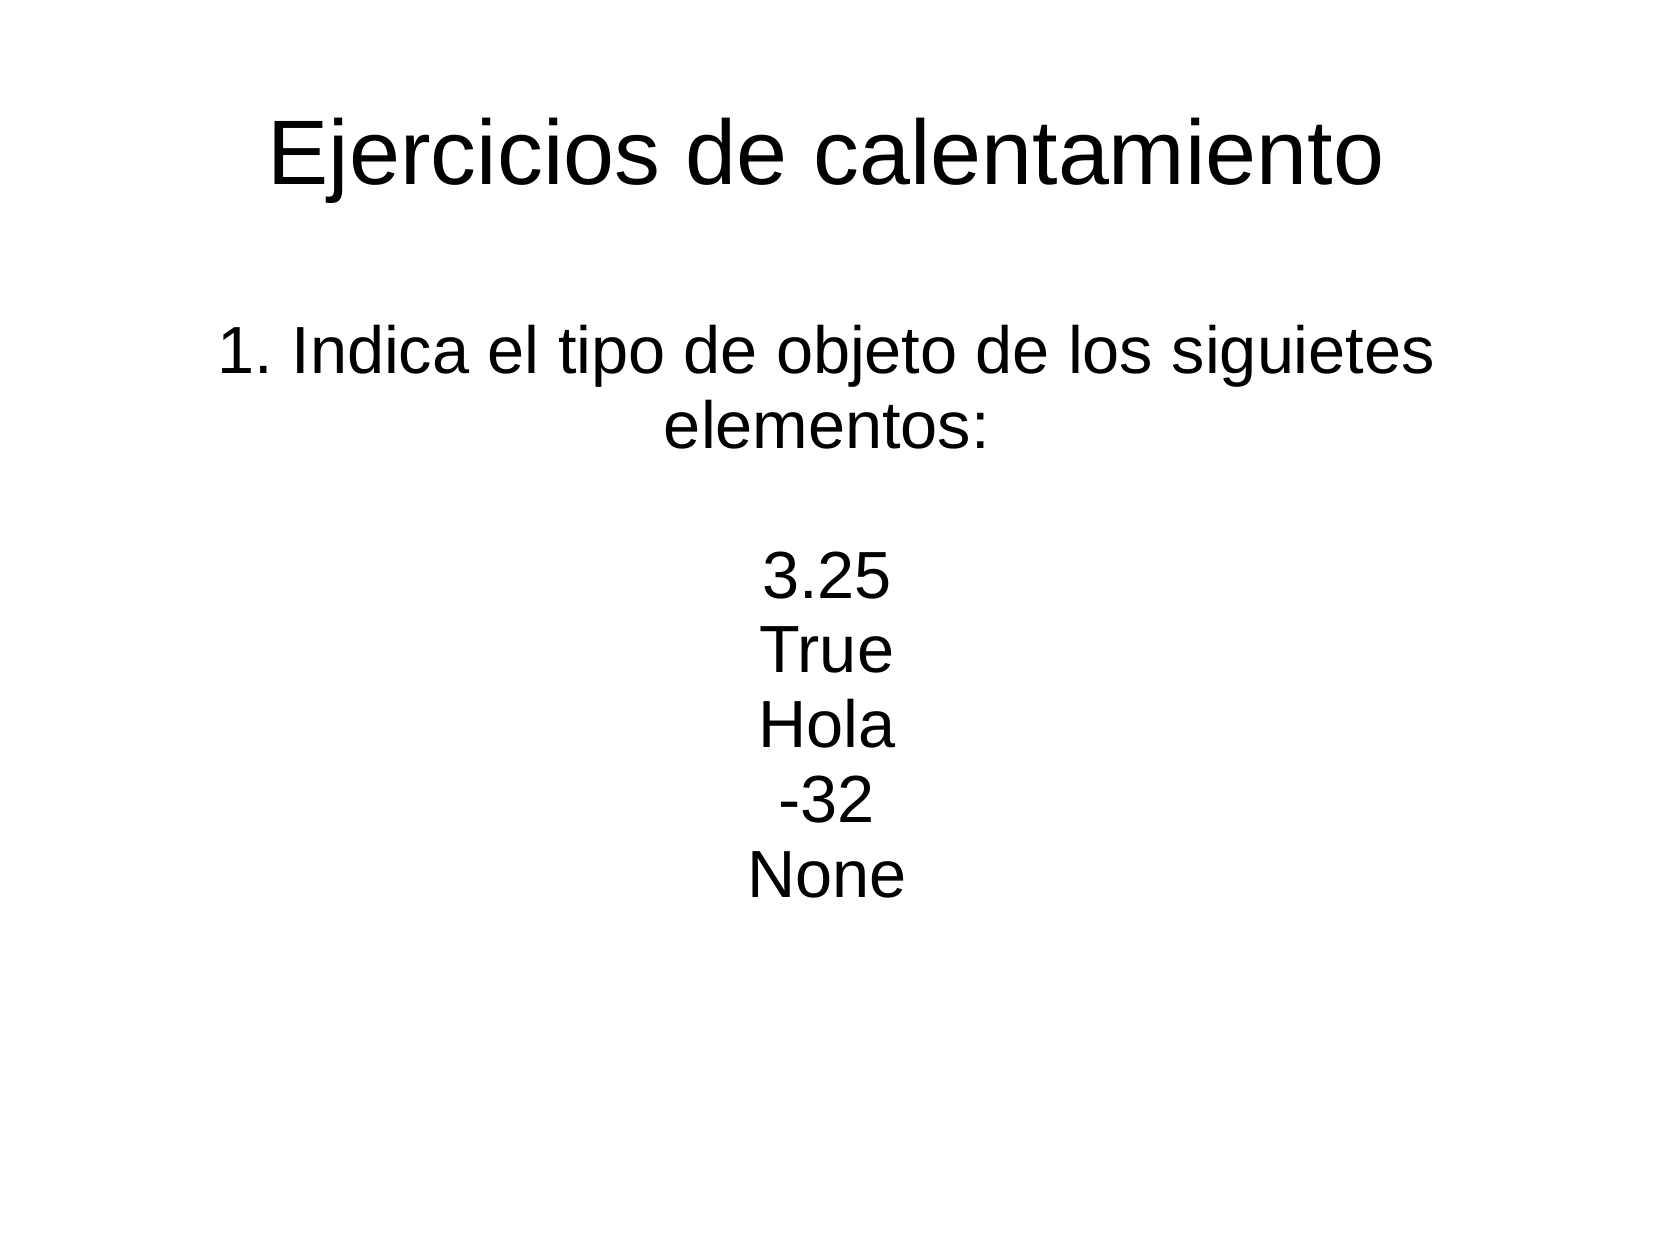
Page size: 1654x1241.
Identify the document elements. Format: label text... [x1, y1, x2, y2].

subtitle 1. Indica el tipo de objeto de los siguietes elementos: 3.25 True Hola -32 None [82, 290, 1571, 1010]
title Ejercicios de calentamiento [82, 49, 1571, 257]
